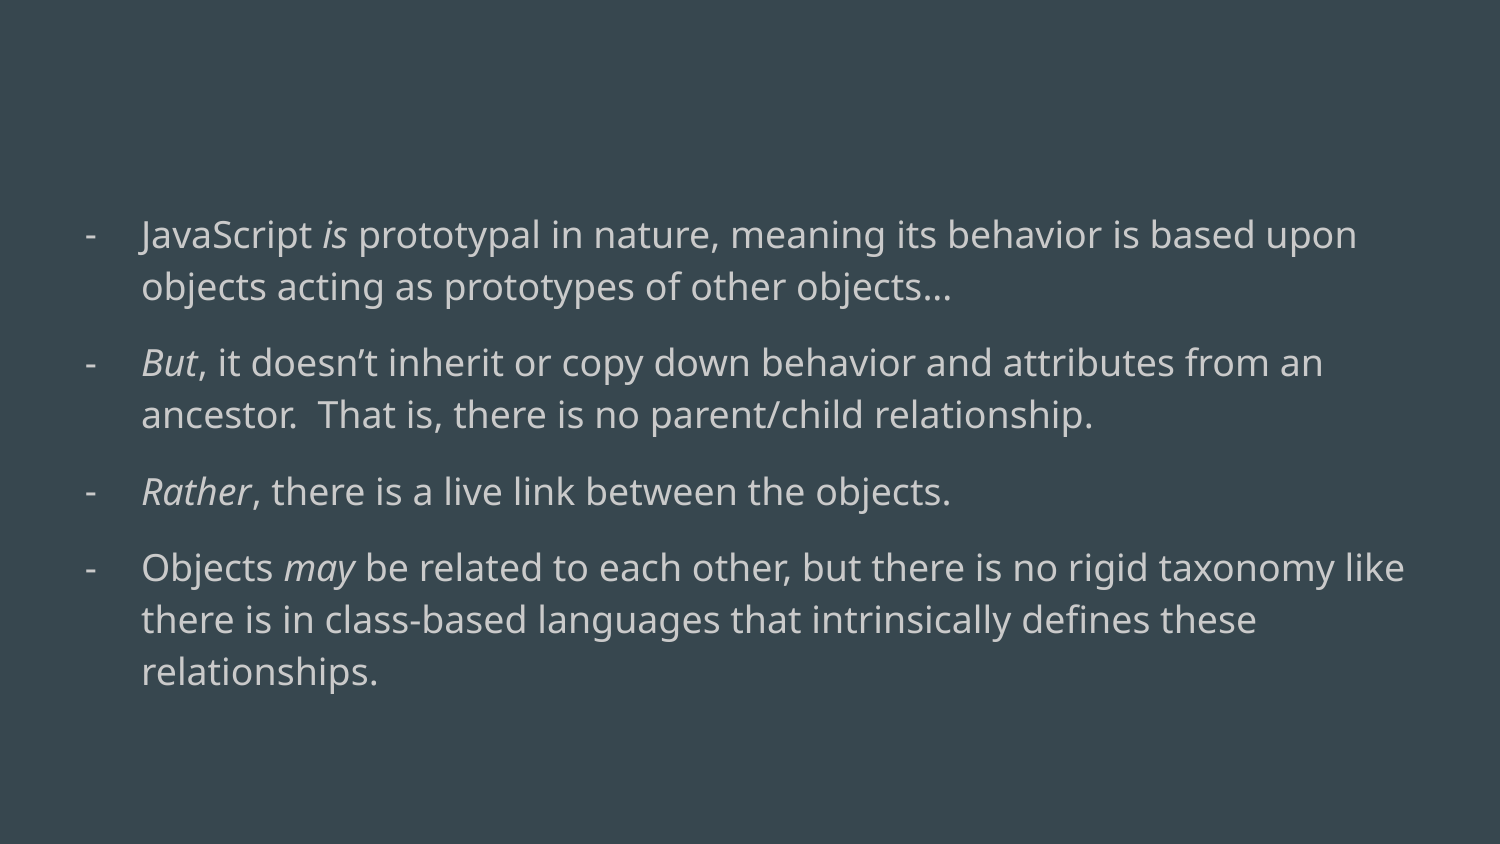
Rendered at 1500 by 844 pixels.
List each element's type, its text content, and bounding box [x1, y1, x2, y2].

list JavaScript is prototypal in nature, meaning its behavior is based upon objects acting as prototypes of other objects... But, it doesn’t inherit or copy down behavior and attributes from an ancestor. That is, there is no parent/child relationship. Rather, there is a live link between the objects. Objects may be related to each other, but there is no rigid taxonomy like there is in class-based languages that intrinsically defines these relationships. [51, 189, 1449, 750]
